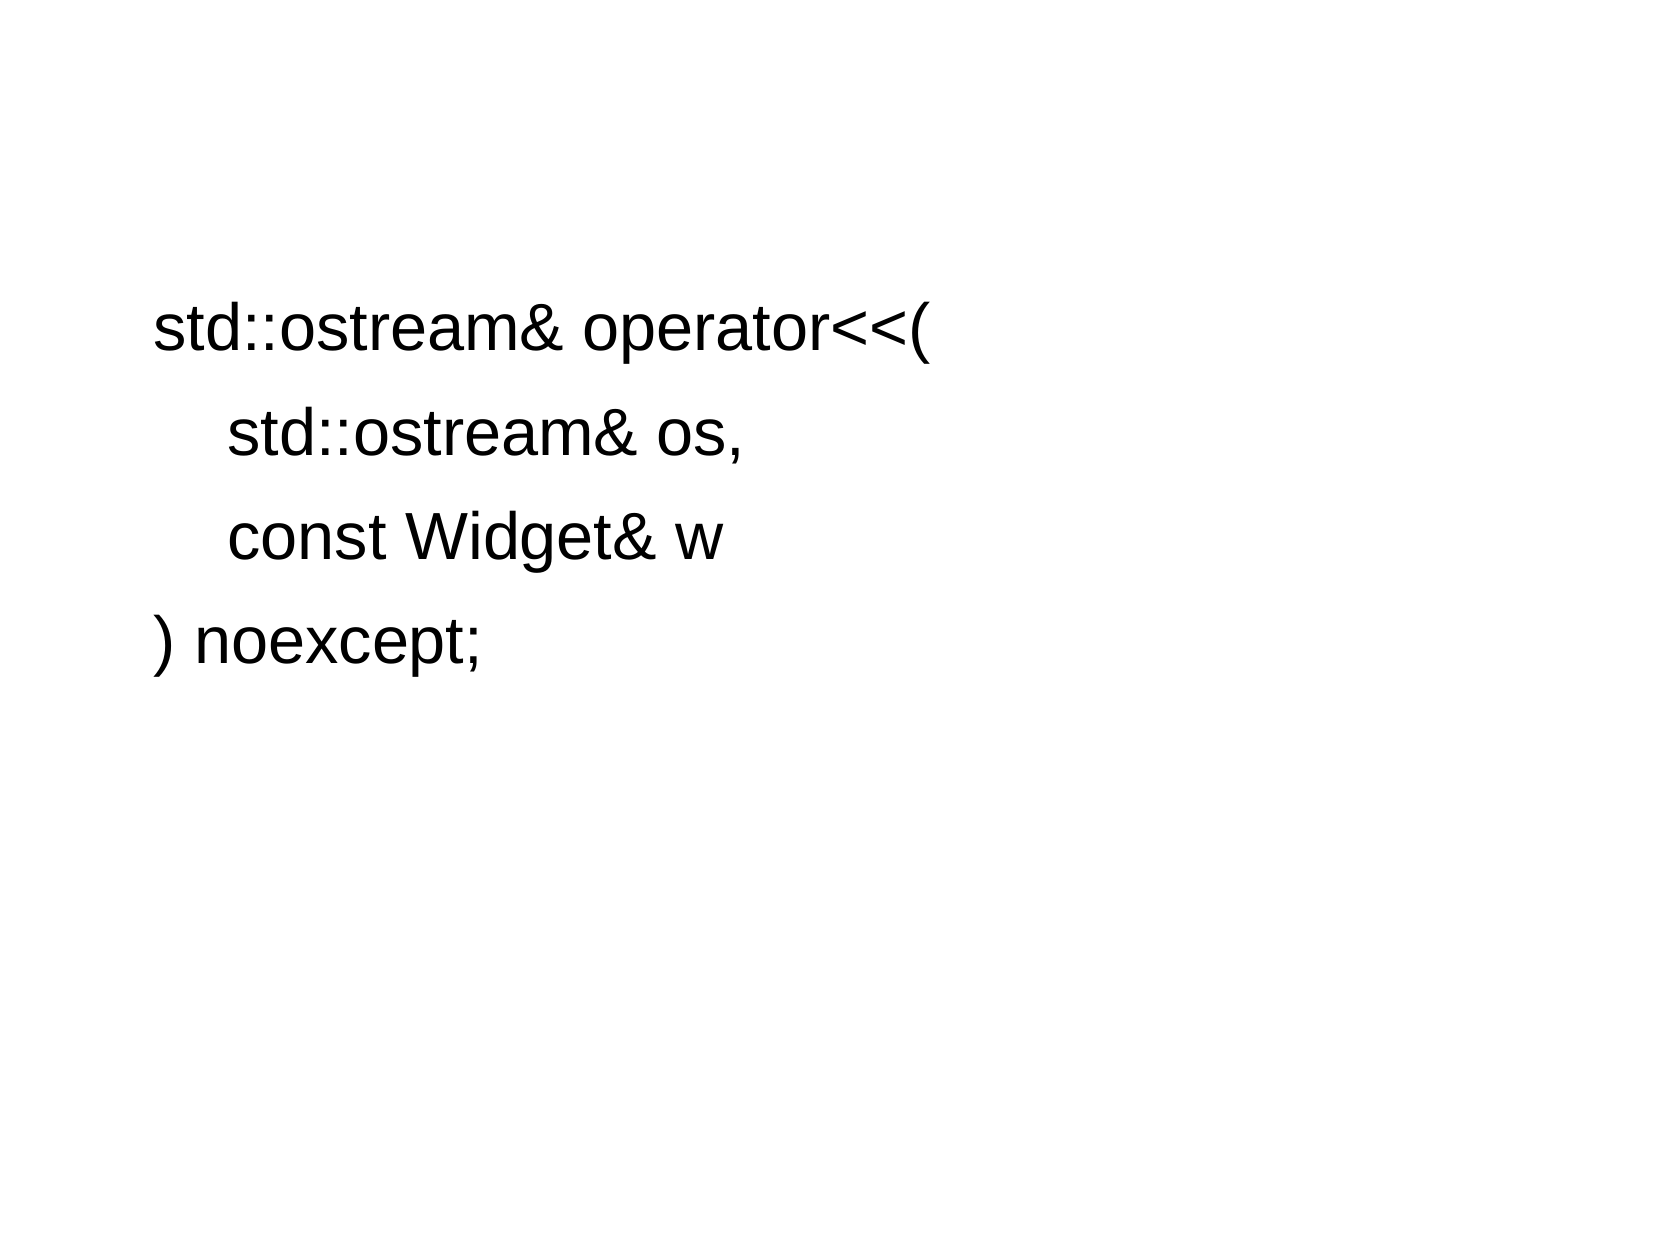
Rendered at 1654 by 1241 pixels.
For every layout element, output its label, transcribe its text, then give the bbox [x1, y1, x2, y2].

list std::ostream& operator<<( std::ostream& os, const Widget& w ) noexcept; [82, 290, 1571, 1010]
